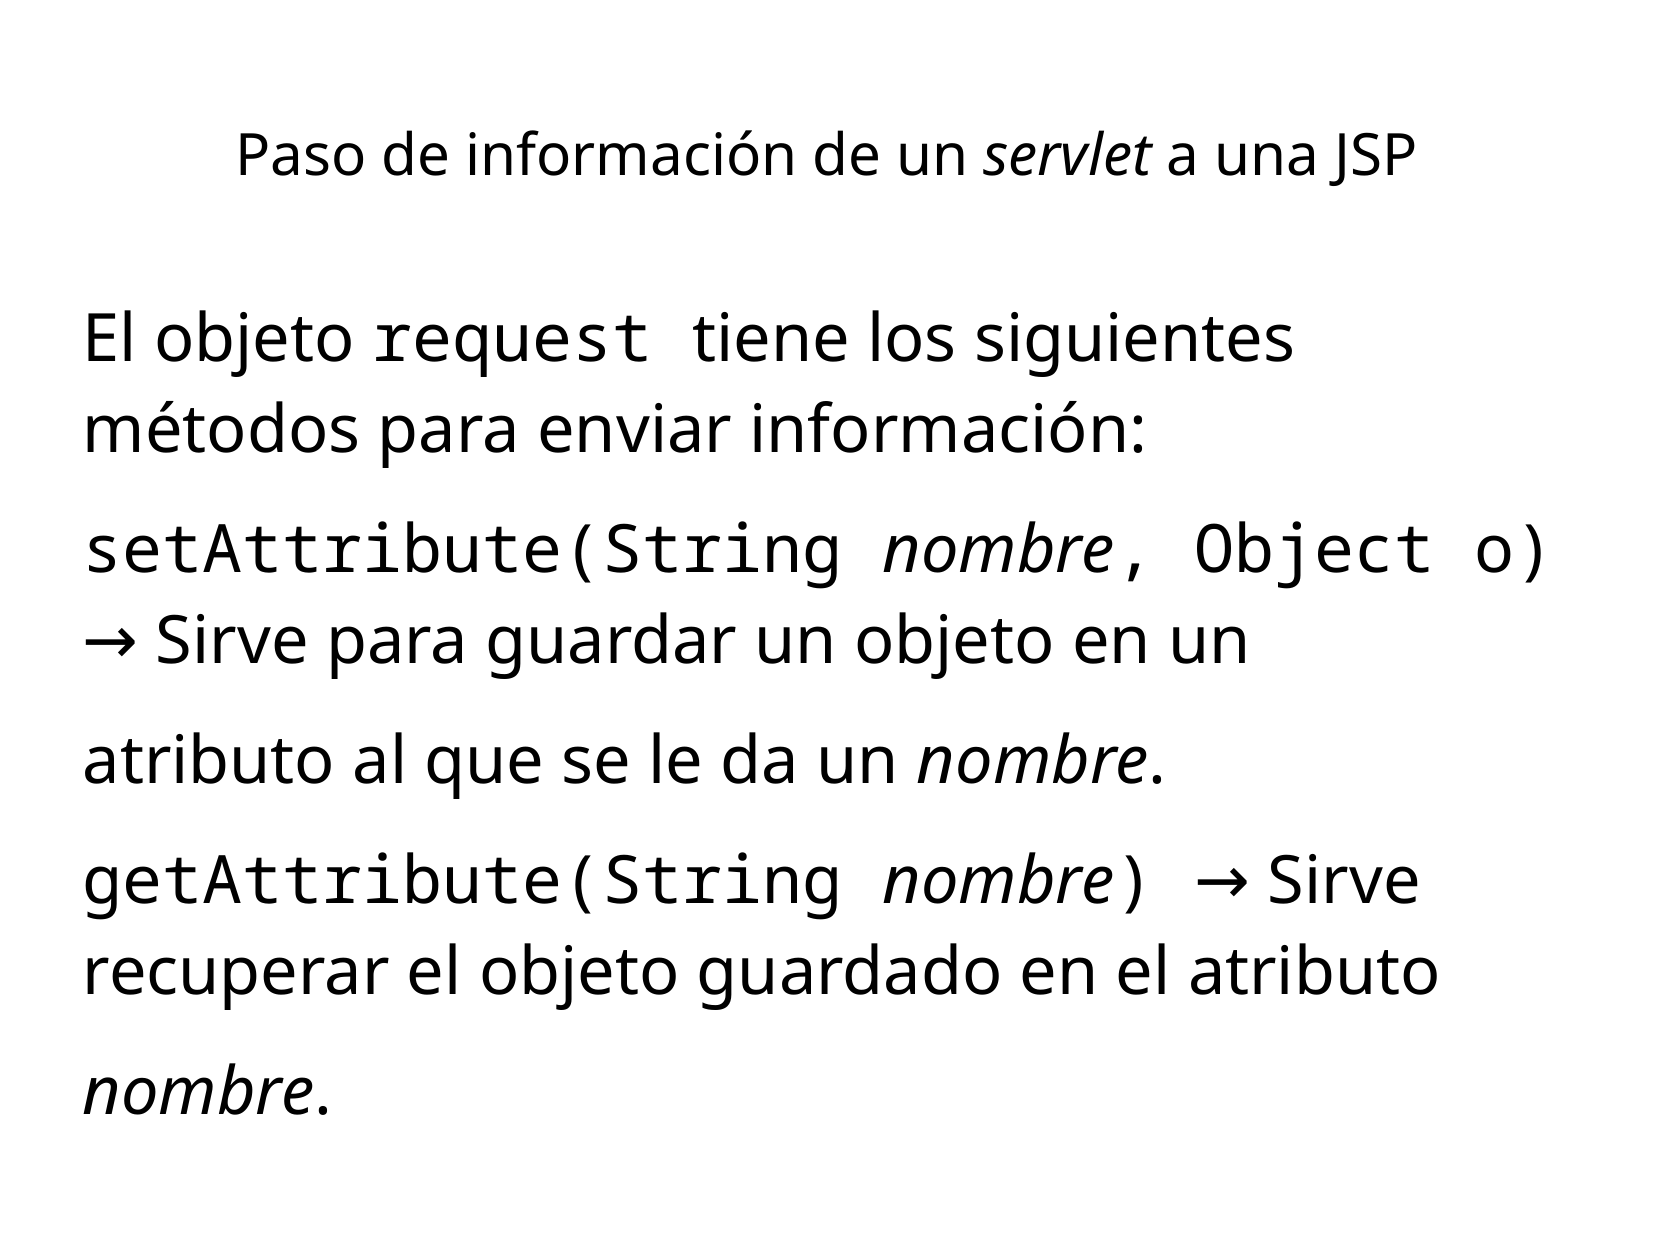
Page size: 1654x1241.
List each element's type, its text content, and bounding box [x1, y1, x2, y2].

title Paso de información de un servlet a una JSP [82, 49, 1571, 257]
list El objeto request tiene los siguientes métodos para enviar información: setAttribute(String nombre, Object o) → Sirve para guardar un objeto en un atributo al que se le da un nombre. getAttribute(String nombre) → Sirve recuperar el objeto guardado en el atributo nombre. [82, 290, 1571, 1109]
